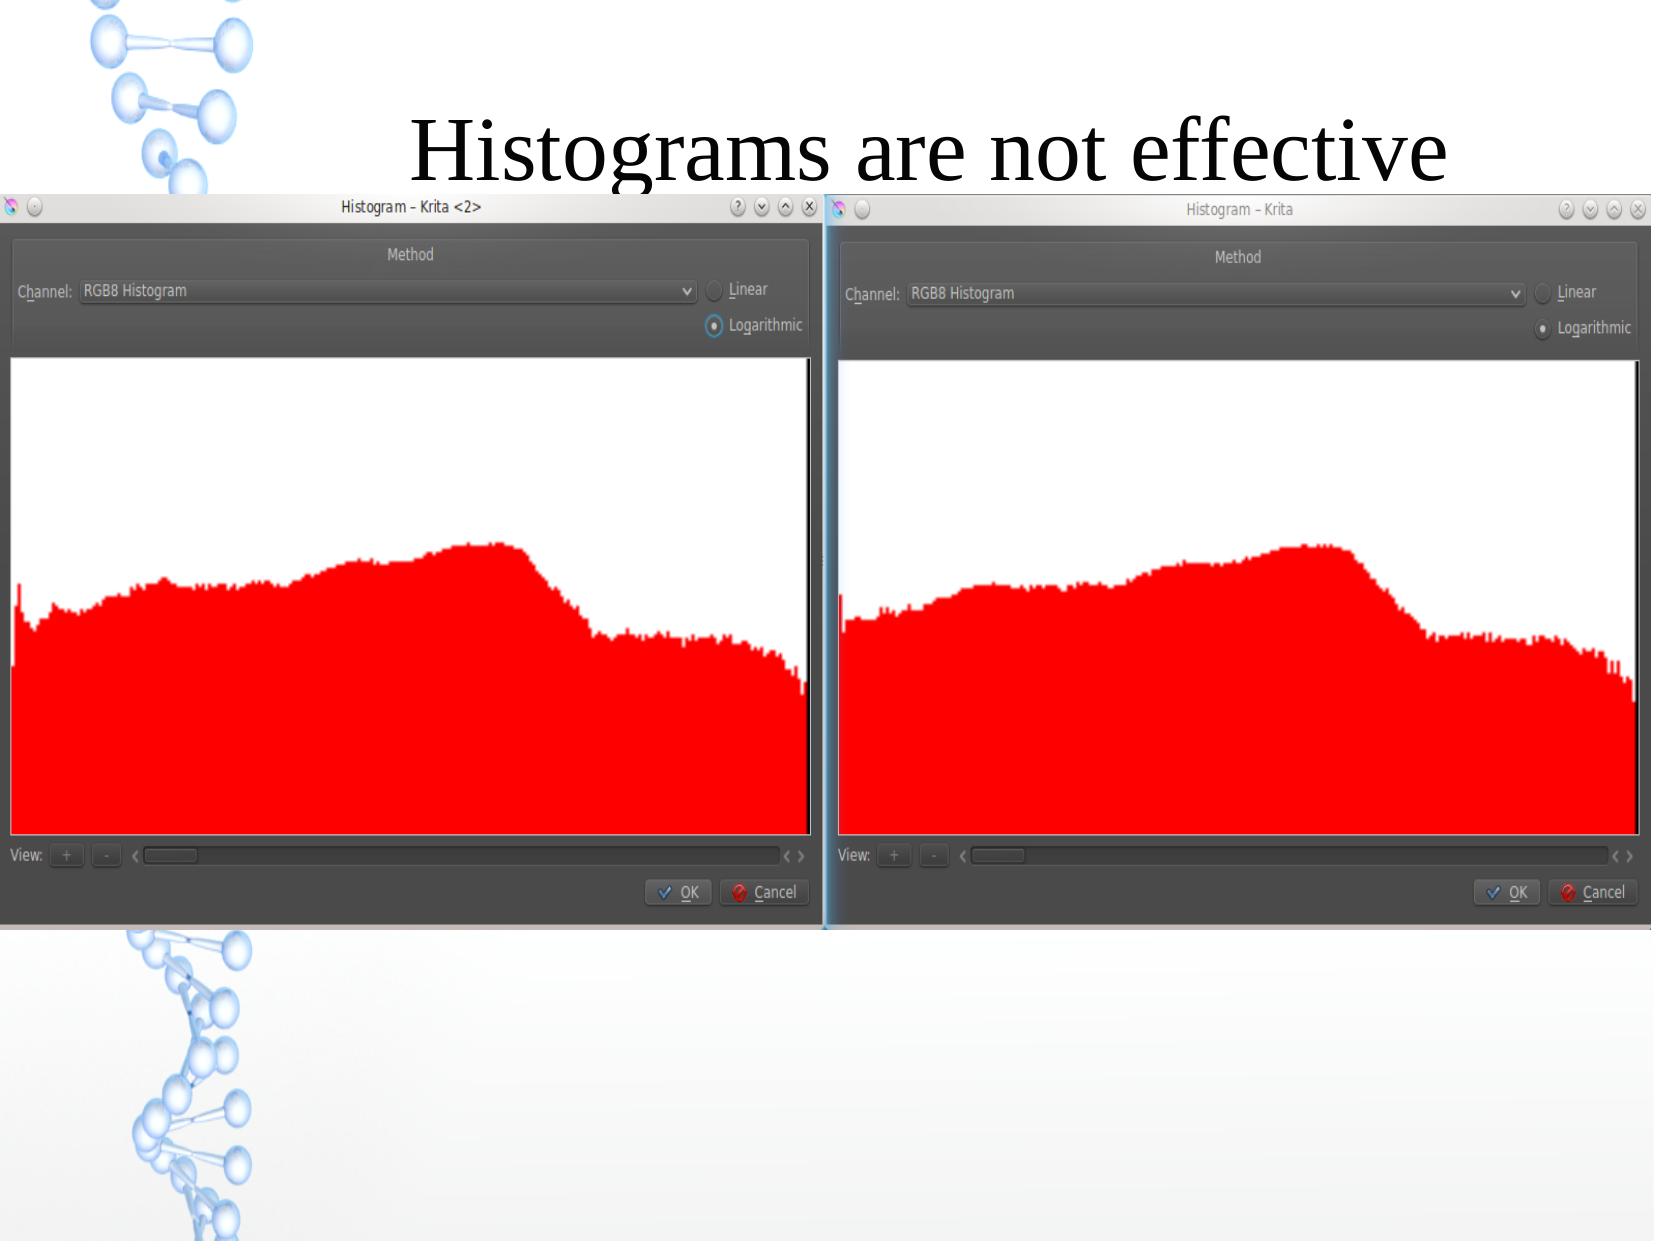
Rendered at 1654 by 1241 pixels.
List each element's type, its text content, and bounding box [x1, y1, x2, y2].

picture [0, 0, 1654, 1241]
title Histograms are not effective [265, 47, 1595, 194]
